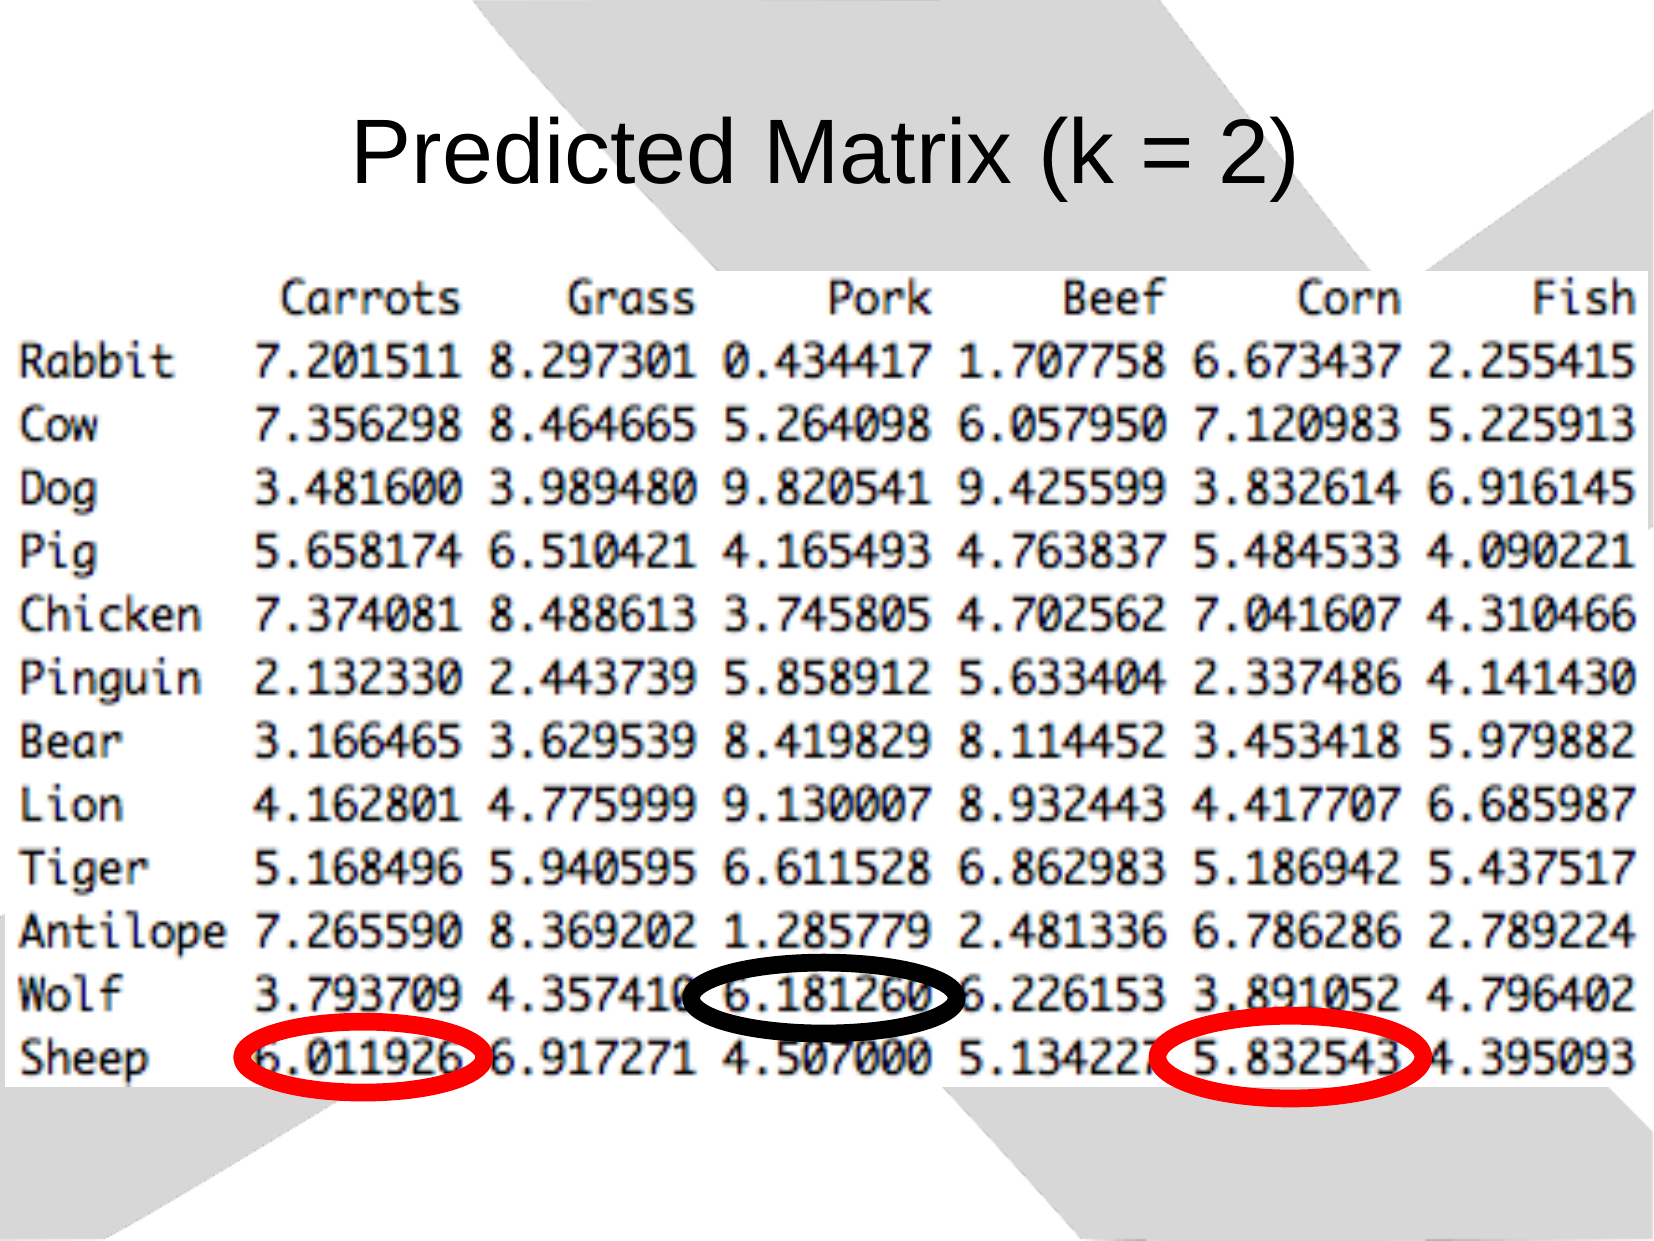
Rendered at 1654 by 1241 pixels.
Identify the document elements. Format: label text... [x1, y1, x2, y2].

picture [0, 0, 1654, 1241]
title Predicted Matrix (k = 2) [82, 49, 1571, 257]
